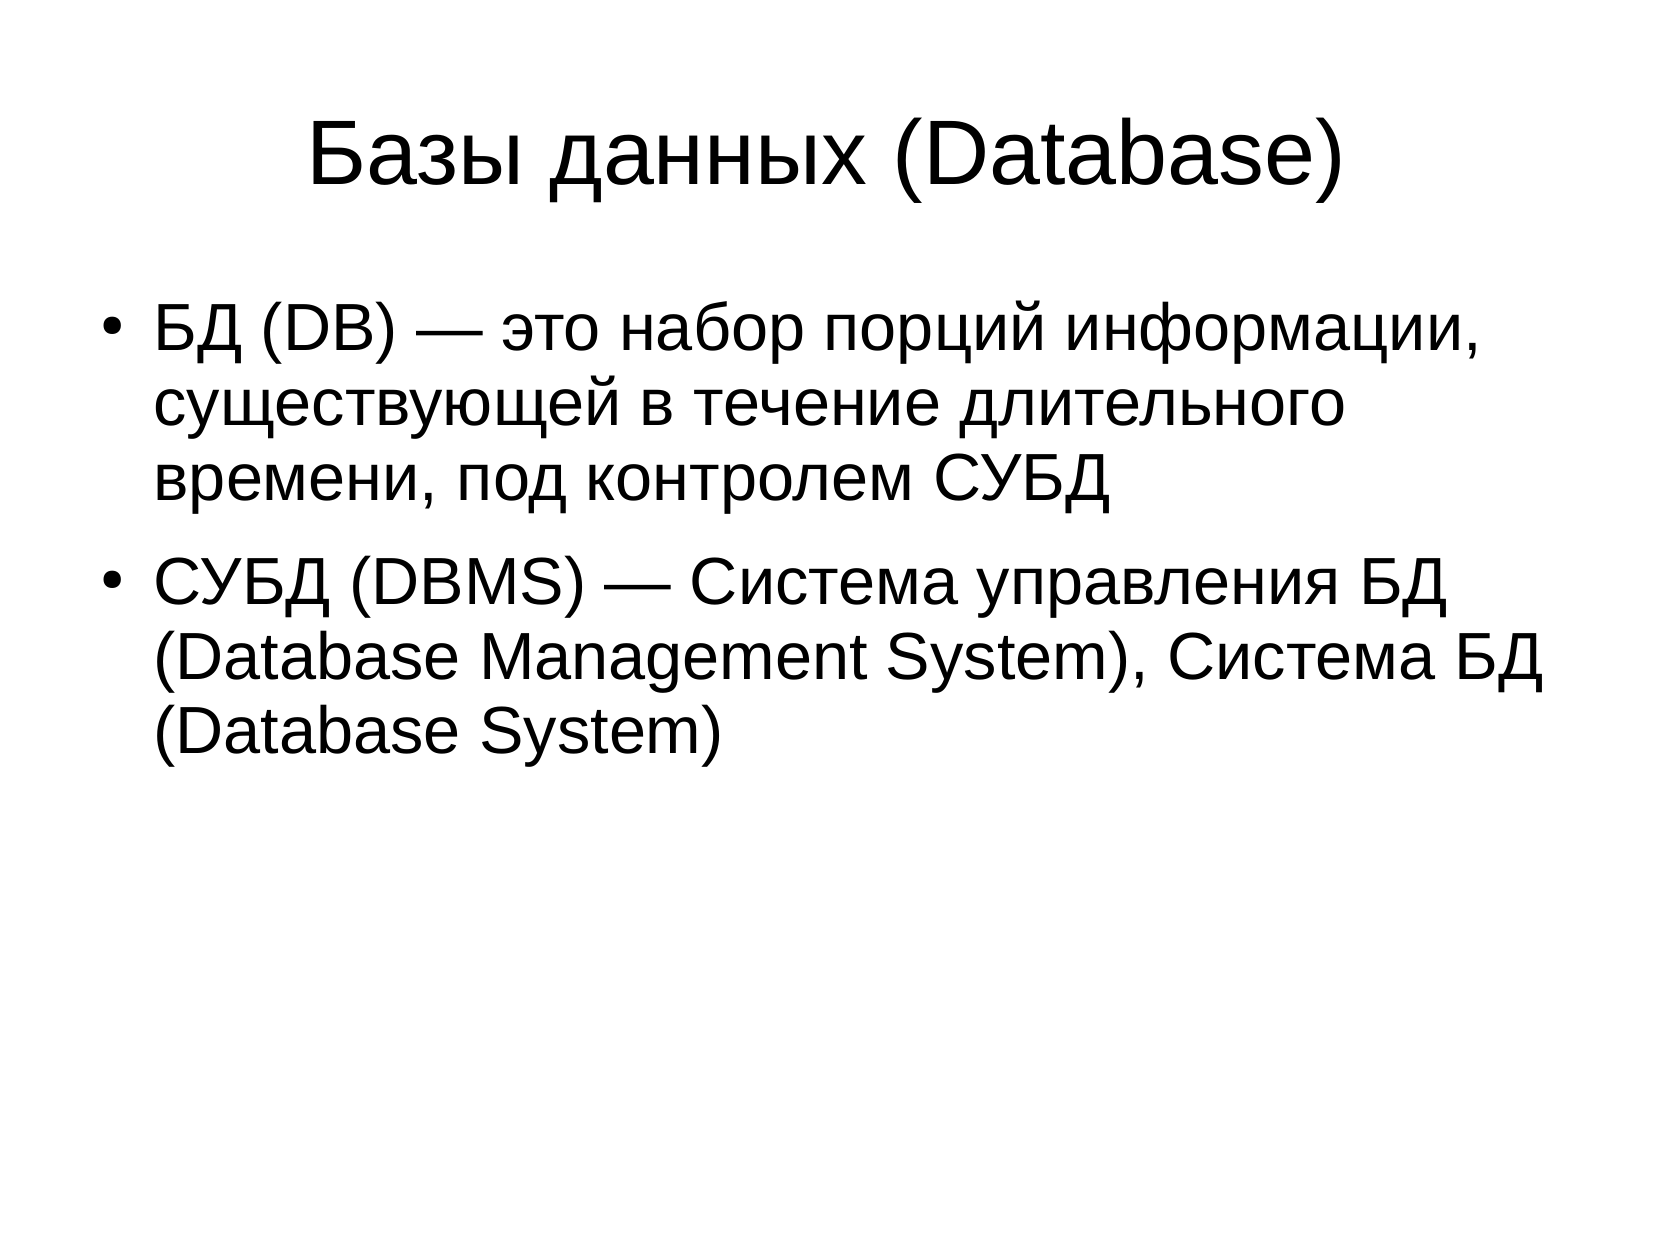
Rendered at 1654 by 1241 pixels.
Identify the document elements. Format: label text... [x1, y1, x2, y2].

title Базы данных (Database) [82, 49, 1571, 257]
list БД (DB) — это набор порций информации, существующей в течение длительного времени, под контролем СУБД СУБД (DBMS) — Система управления БД (Database Management System), Система БД (Database System) [82, 290, 1571, 1010]
